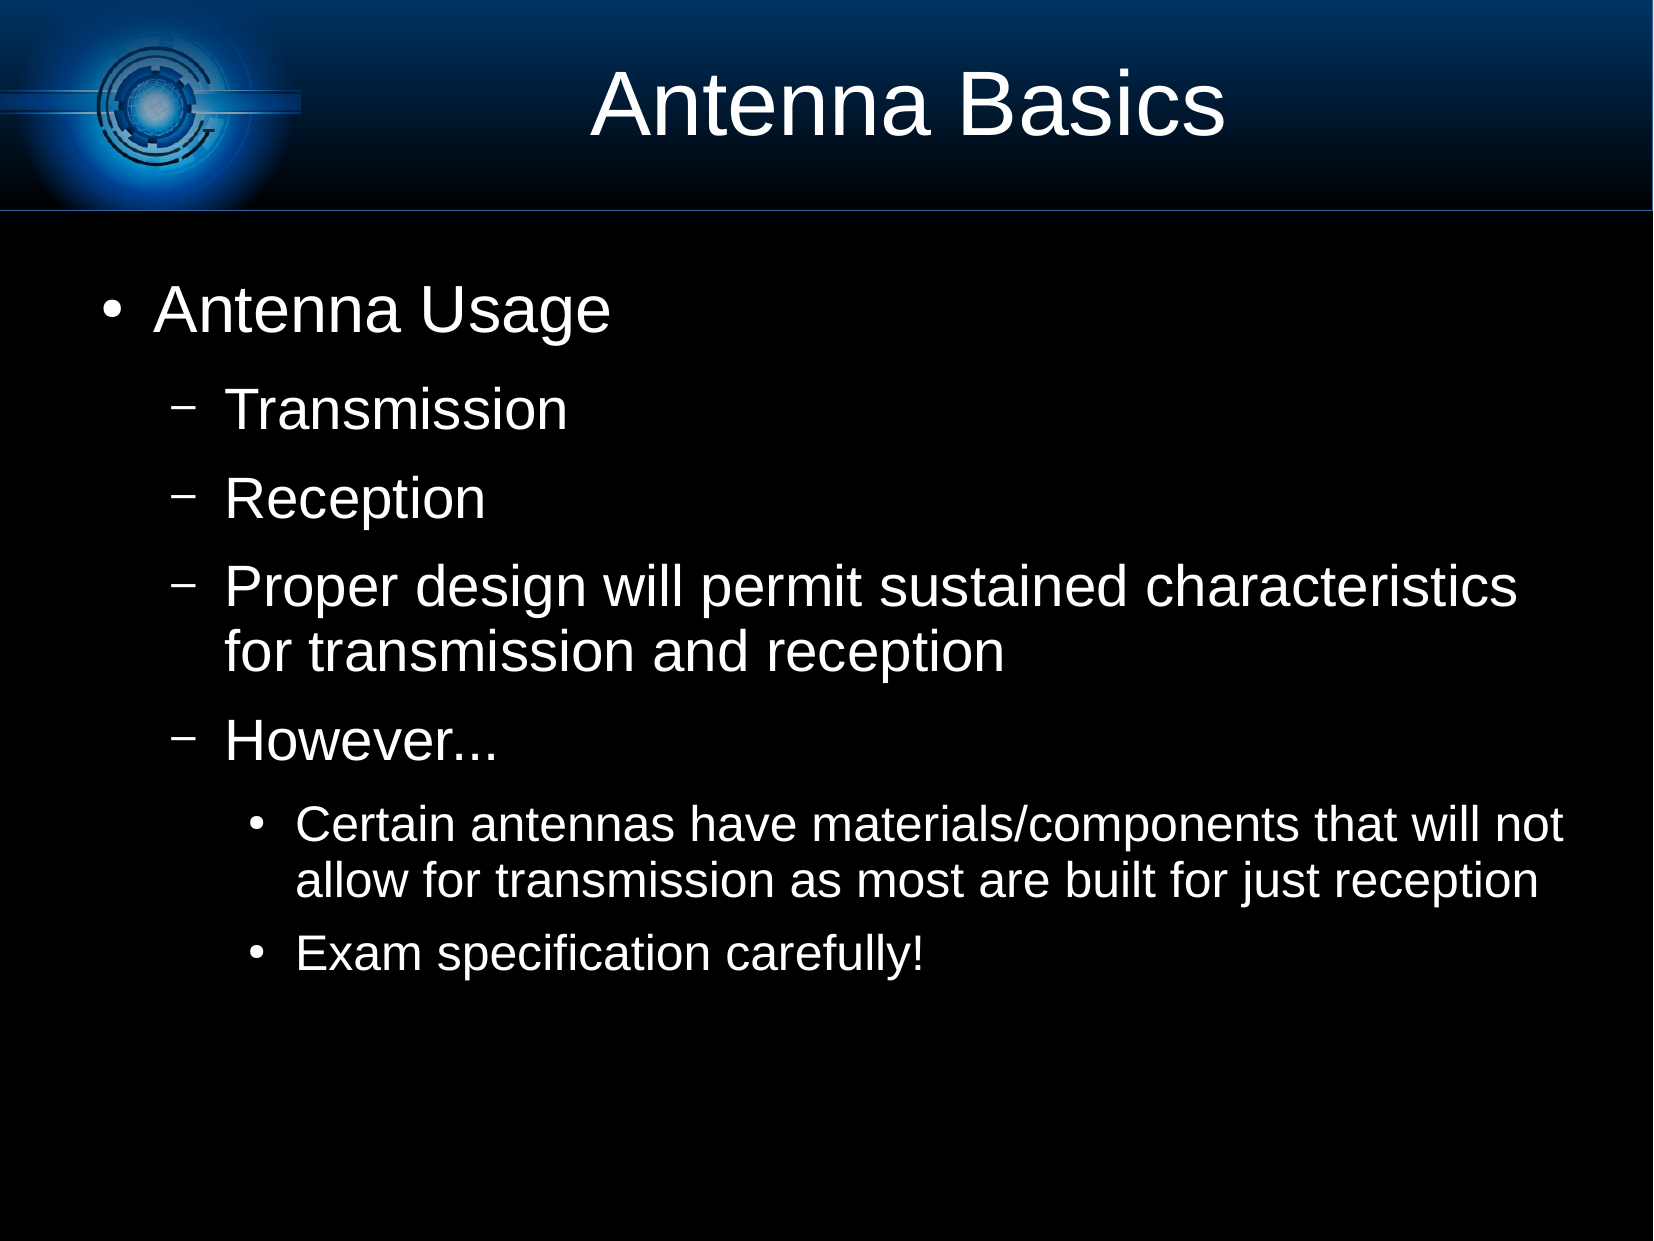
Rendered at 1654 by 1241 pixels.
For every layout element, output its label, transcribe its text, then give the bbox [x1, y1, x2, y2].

picture [0, 87, 301, 210]
list Antenna Usage Transmission Reception Proper design will permit sustained characteristics for transmission and reception However... Certain antennas have materials/components that will not allow for transmission as most are built for just reception Exam specification carefully! [82, 272, 1571, 992]
title Antenna Basics [165, 0, 1653, 208]
